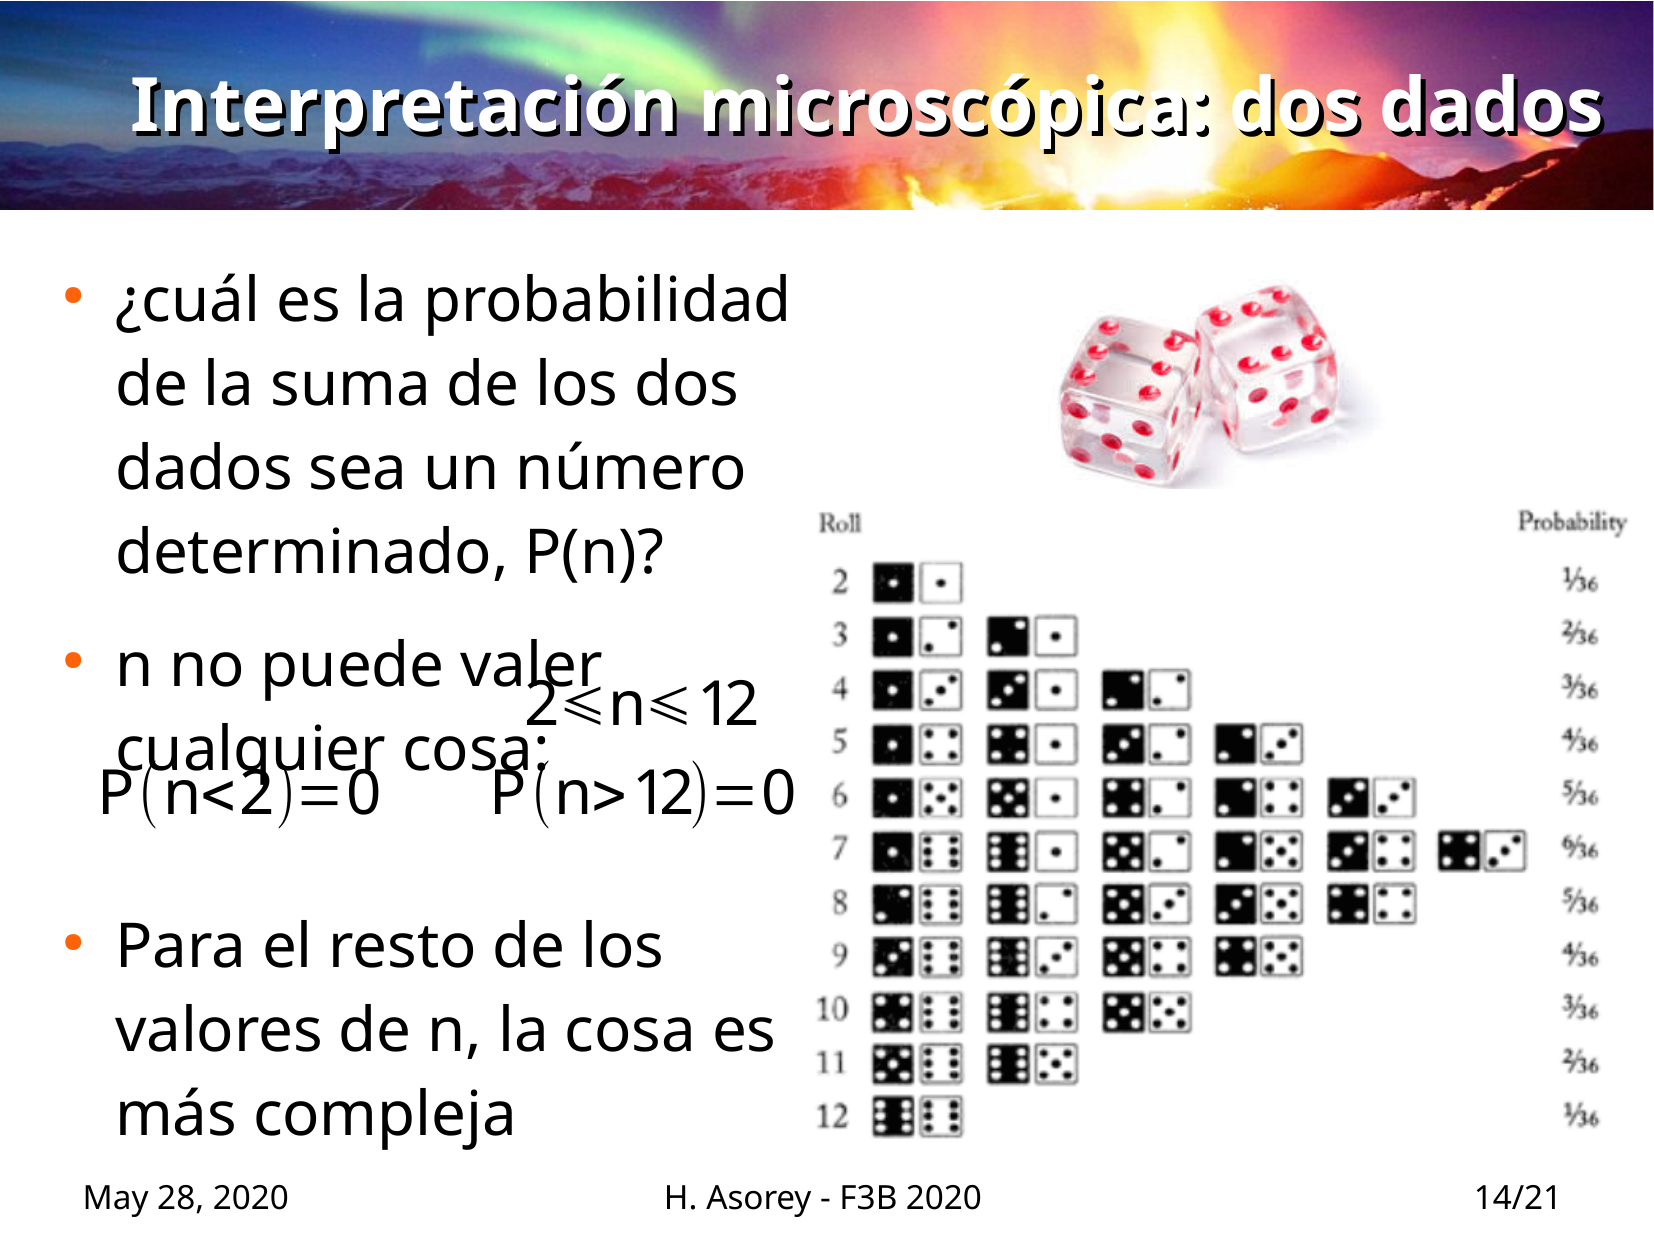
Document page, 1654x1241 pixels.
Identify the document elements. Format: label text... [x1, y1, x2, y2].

picture [0, 1, 1654, 210]
chart [91, 755, 811, 834]
picture [778, 242, 1642, 1151]
chart [518, 665, 757, 742]
list ¿cuál es la probabilidad de la suma de los dos dados sea un número determinado, P(n)? n no puede valer cualquier cosa: Para el resto de los valores de n, la cosa es más compleja [45, 255, 807, 1156]
title Interpretación microscópica: dos dados [45, 15, 1606, 191]
